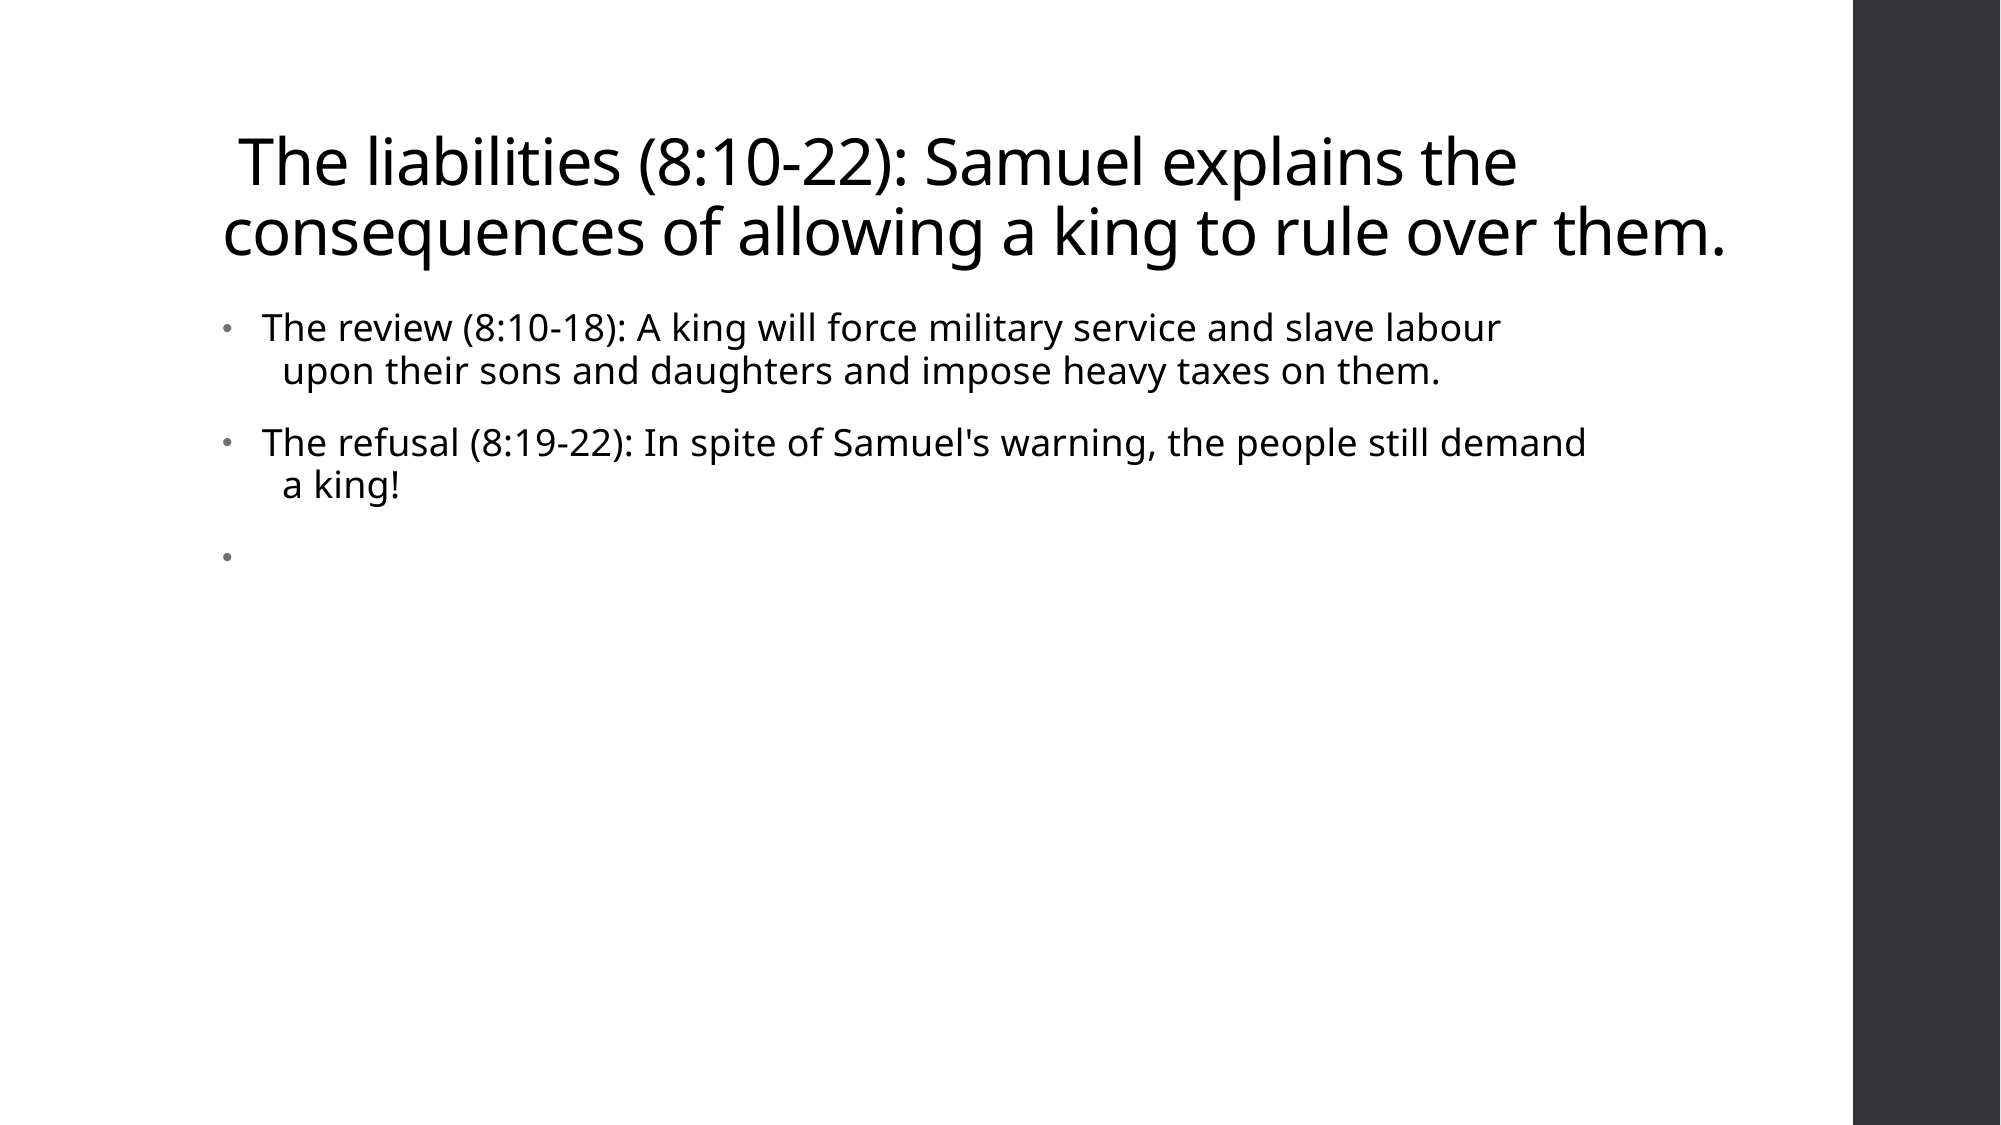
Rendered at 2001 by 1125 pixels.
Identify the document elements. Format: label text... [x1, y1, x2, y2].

list The review (8:10-18): A king will force military service and slave labour upon their sons and daughters and impose heavy taxes on them. The refusal (8:19-22): In spite of Samuel's warning, the people still demand a king! [206, 299, 1617, 1014]
title The liabilities (8:10-22): Samuel explains the consequences of allowing a king to rule over them. [206, 60, 1797, 278]
